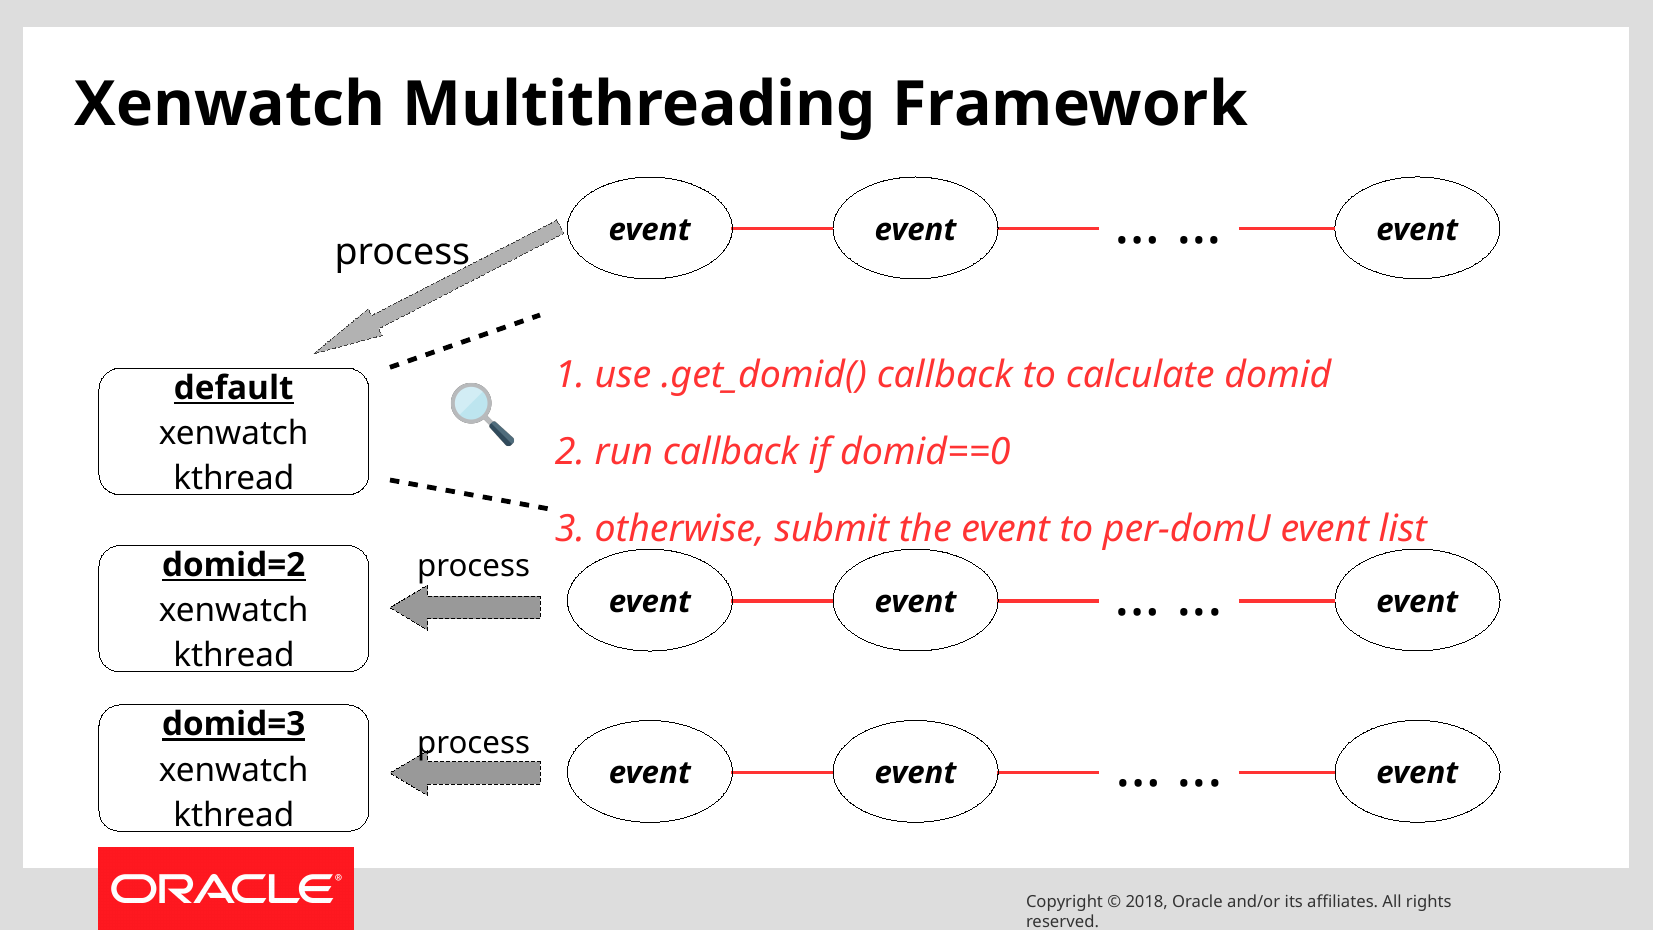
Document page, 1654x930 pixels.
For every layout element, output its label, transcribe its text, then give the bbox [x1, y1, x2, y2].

text_box Xenwatch Multithreading Framework [60, 50, 1629, 151]
text_box event [567, 177, 733, 279]
text_box event [833, 549, 999, 651]
text_box event [1335, 720, 1501, 823]
text_box process [402, 535, 563, 593]
text_box event [833, 720, 999, 823]
text_box 1. use .get_domid() callback to calculate domid 2. run callback if domid==0 3. otherwise, submit the event to per-domU event list [540, 315, 1516, 541]
text_box event [567, 720, 733, 823]
text_box process [402, 713, 563, 770]
text_box event [567, 549, 733, 652]
picture [98, 847, 354, 930]
text_box … ... [1100, 173, 1244, 254]
text_box [23, 27, 1629, 868]
text_box domid=2 xenwatch kthread [98, 545, 369, 672]
text_box … ... [1100, 716, 1245, 798]
text_box domid=3 xenwatch kthread [98, 704, 369, 832]
text_box event [1334, 176, 1500, 279]
text_box process [319, 216, 481, 274]
text_box … ... [1100, 545, 1244, 626]
picture [435, 367, 530, 462]
text_box event [1334, 549, 1501, 651]
text_box event [833, 176, 999, 279]
text_box Copyright © 2018, Oracle and/or its affiliates. All rights reserved. [1011, 883, 1534, 918]
text_box default xenwatch kthread [98, 368, 369, 495]
